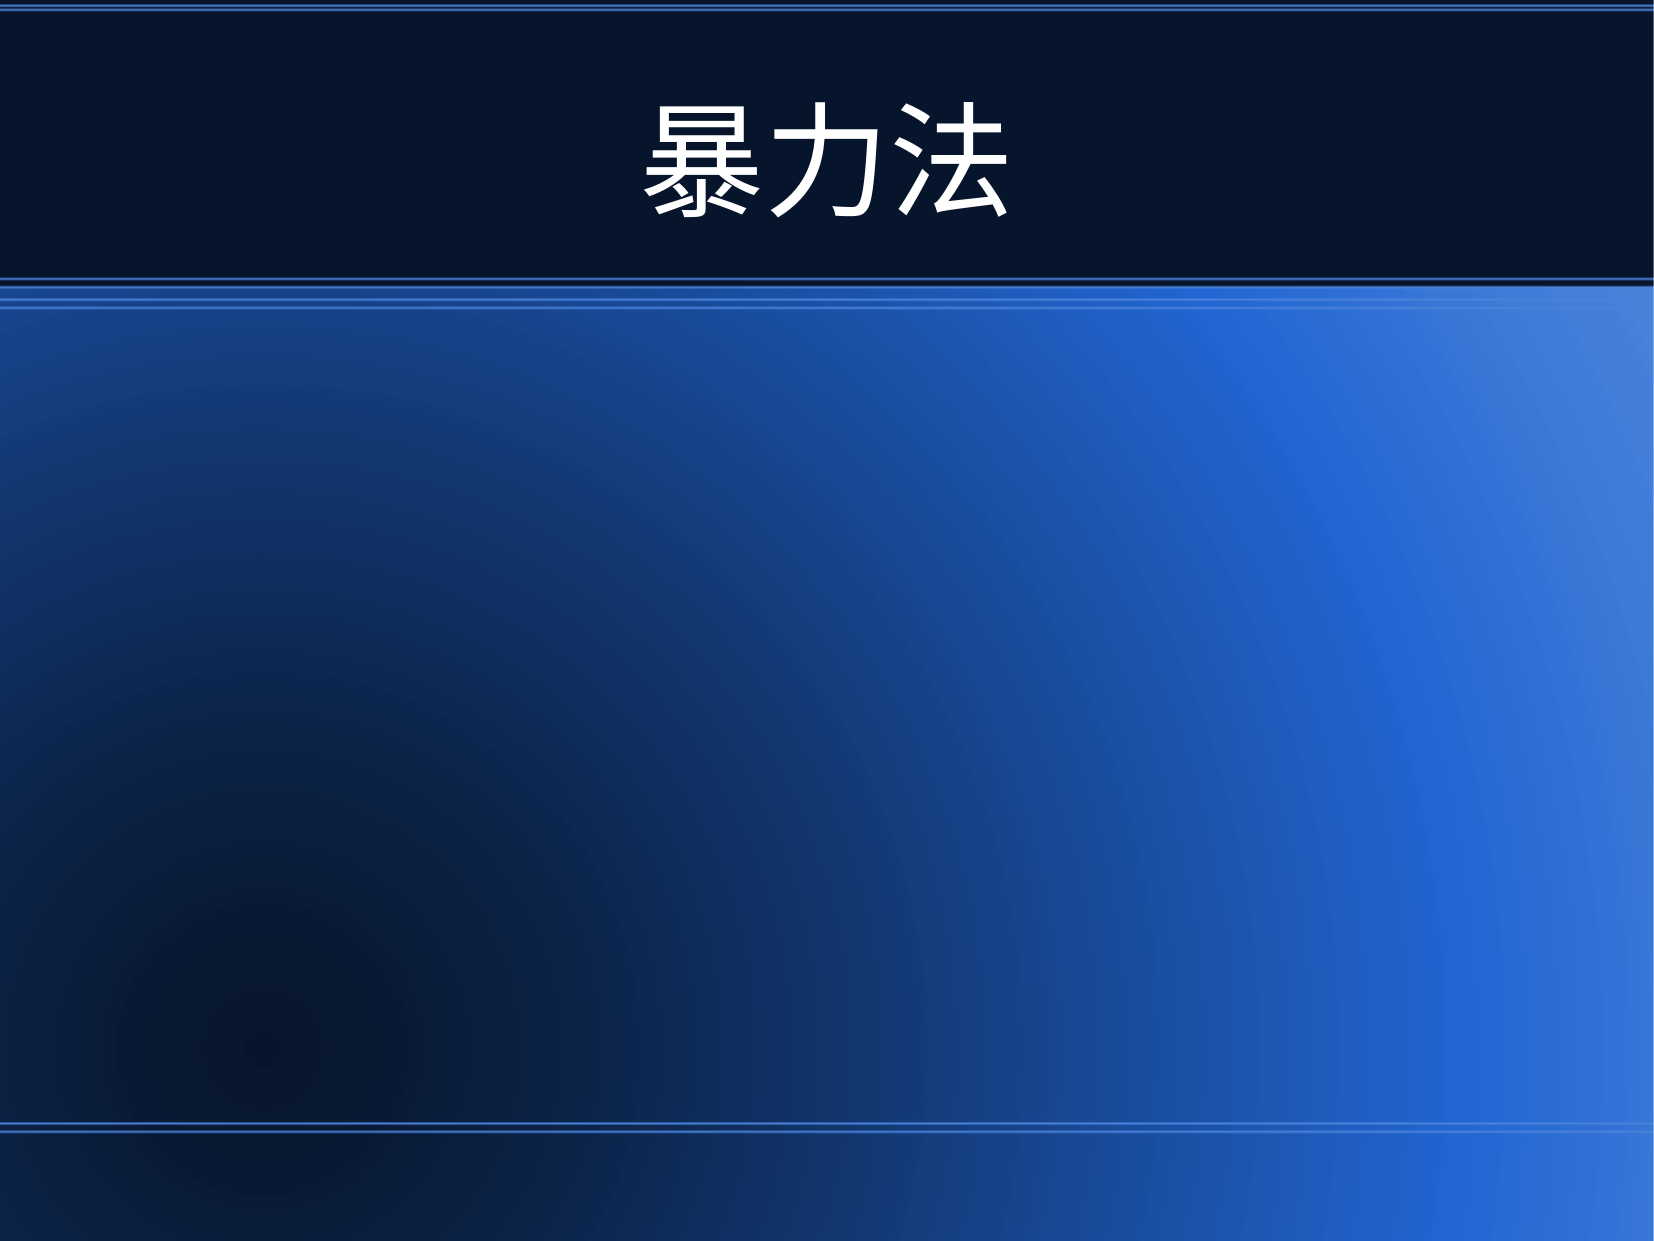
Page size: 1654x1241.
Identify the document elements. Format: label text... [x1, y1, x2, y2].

picture [0, 0, 1654, 1241]
title 暴力法 [82, 49, 1571, 257]
